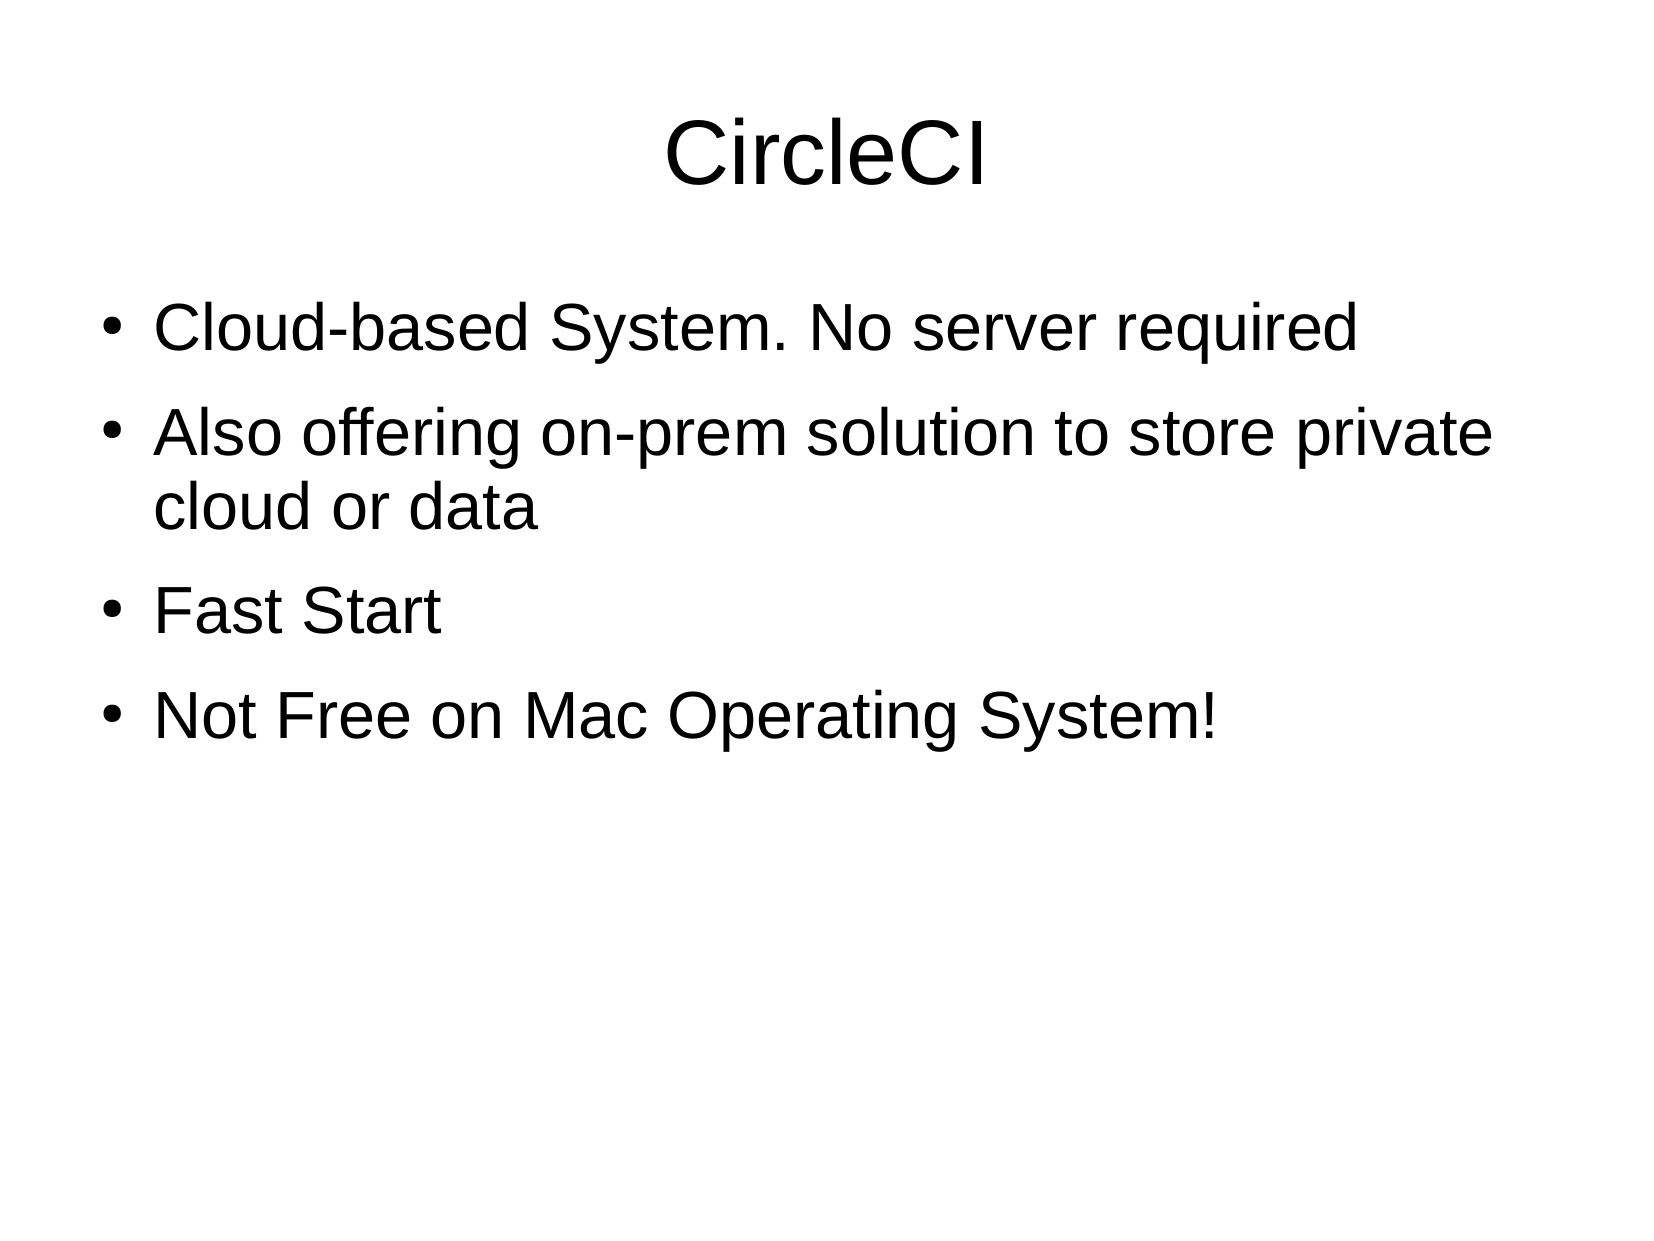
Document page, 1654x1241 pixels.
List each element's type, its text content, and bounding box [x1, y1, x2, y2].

list Cloud-based System. No server required Also offering on-prem solution to store private cloud or data Fast Start Not Free on Mac Operating System! [82, 290, 1571, 1010]
title CircleCI [82, 49, 1571, 257]
